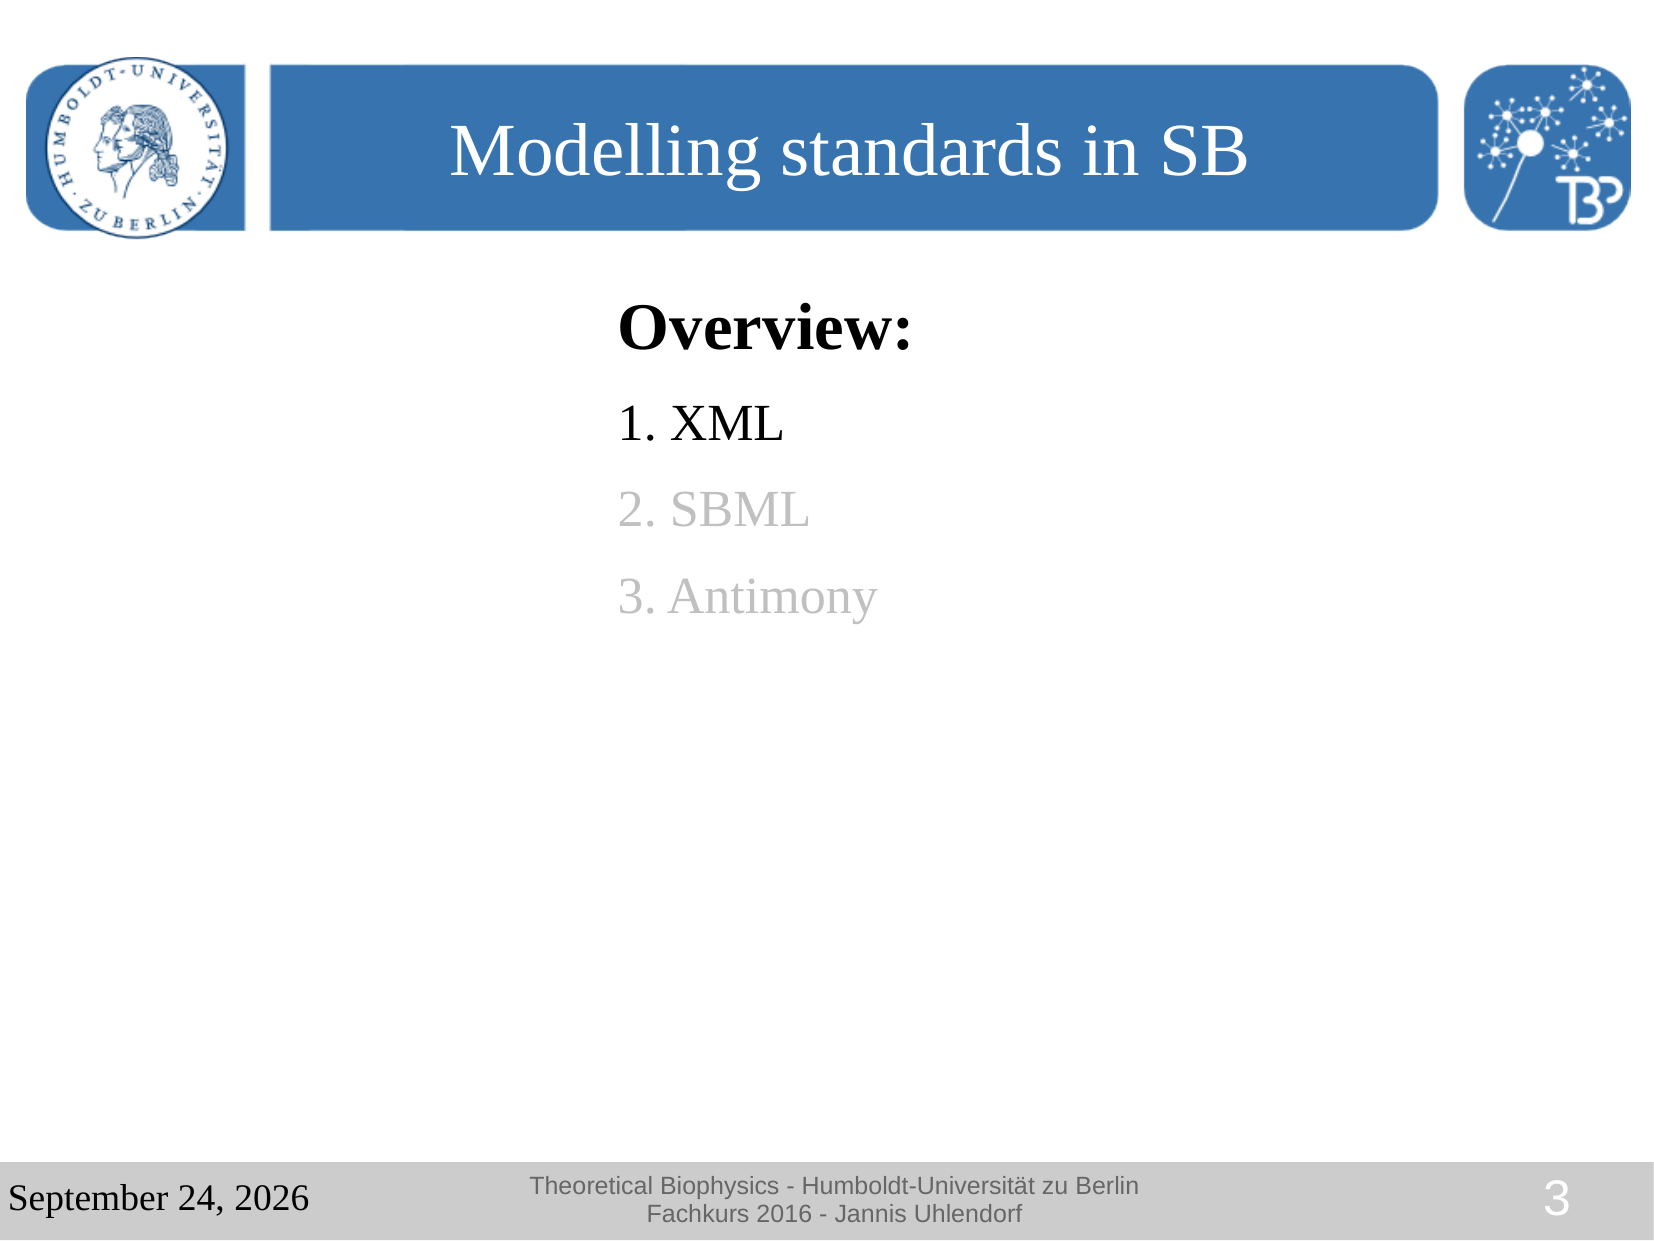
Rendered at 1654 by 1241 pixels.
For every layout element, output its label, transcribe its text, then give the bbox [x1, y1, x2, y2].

list Overview: 1. XML 2. SBML 3. Antimony [546, 290, 1654, 1109]
title Modelling standards in SB [266, 74, 1434, 227]
picture [26, 57, 1631, 248]
